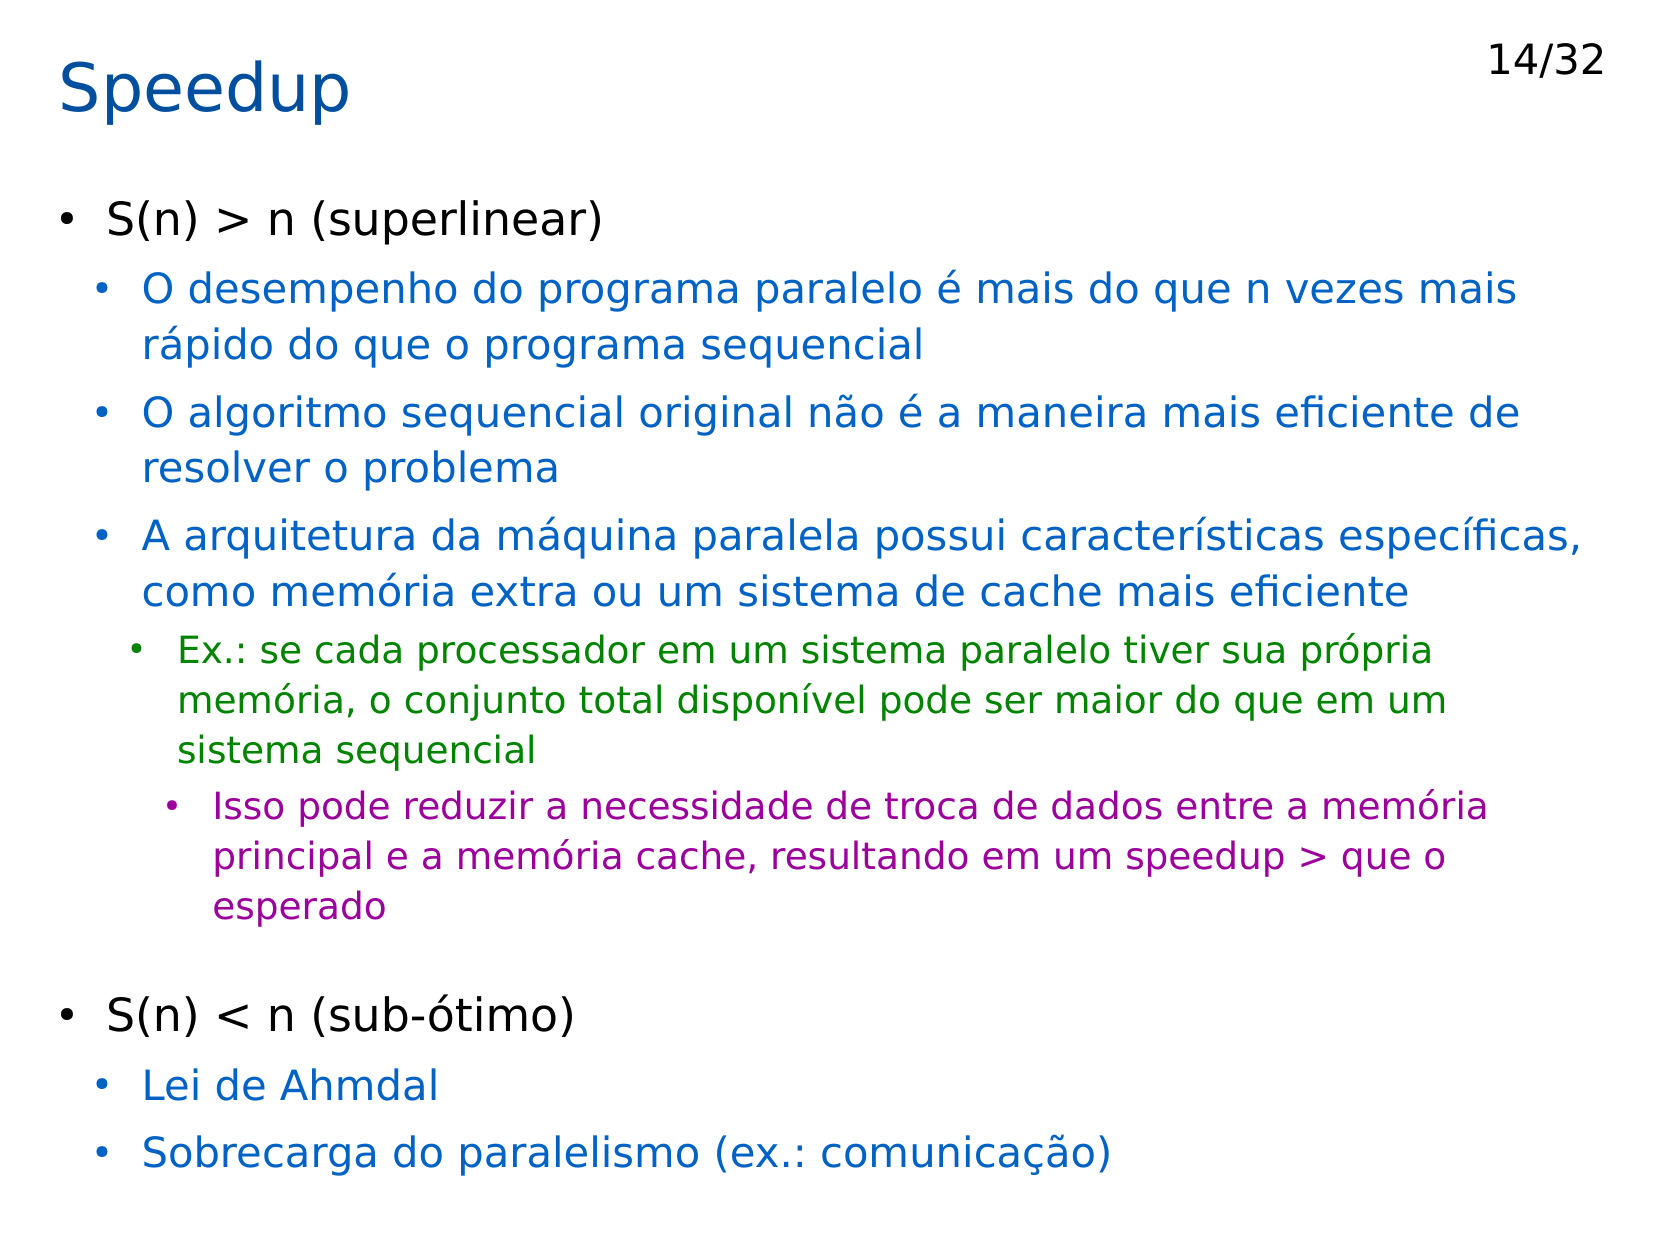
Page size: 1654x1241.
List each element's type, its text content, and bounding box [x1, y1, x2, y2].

title Speedup [59, 29, 1506, 148]
list S(n) > n (superlinear) O desempenho do programa paralelo é mais do que n vezes mais rápido do que o programa sequencial O algoritmo sequencial original não é a maneira mais eficiente de resolver o problema A arquitetura da máquina paralela possui características específicas, como memória extra ou um sistema de cache mais eficiente Ex.: se cada processador em um sistema paralelo tiver sua própria memória, o conjunto total disponível pode ser maior do que em um sistema sequencial Isso pode reduzir a necessidade de troca de dados entre a memória principal e a memória cache, resultando em um speedup > que o esperado S(n) < n (sub-ótimo) Lei de Ahmdal Sobrecarga do paralelismo (ex.: comunicação) [59, 184, 1595, 1241]
